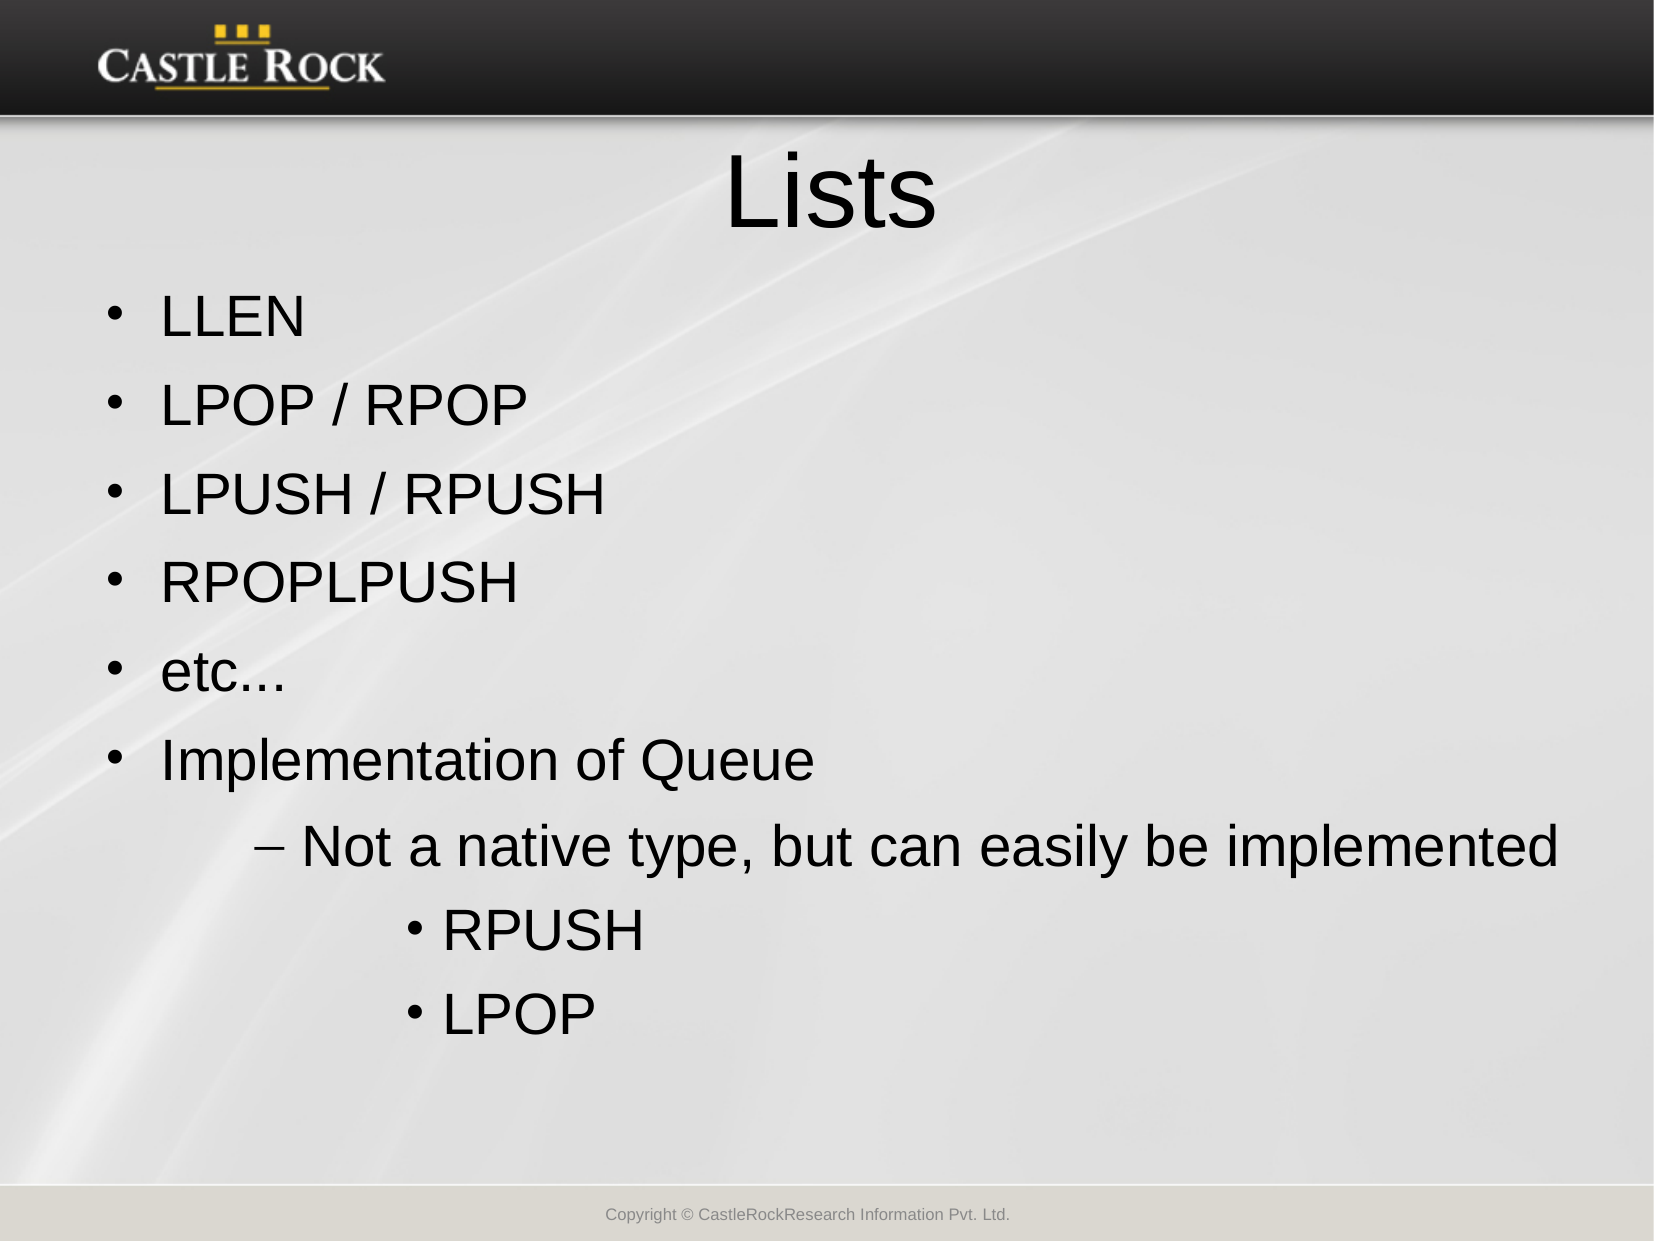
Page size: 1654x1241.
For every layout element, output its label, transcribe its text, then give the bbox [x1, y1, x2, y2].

title Lists [87, 75, 1576, 269]
list LLEN LPOP / RPOP LPUSH / RPUSH RPOPLPUSH etc... Implementation of Queue Not a native type, but can easily be implemented RPUSH LPOP [87, 269, 1613, 1091]
picture [0, 0, 1654, 1241]
